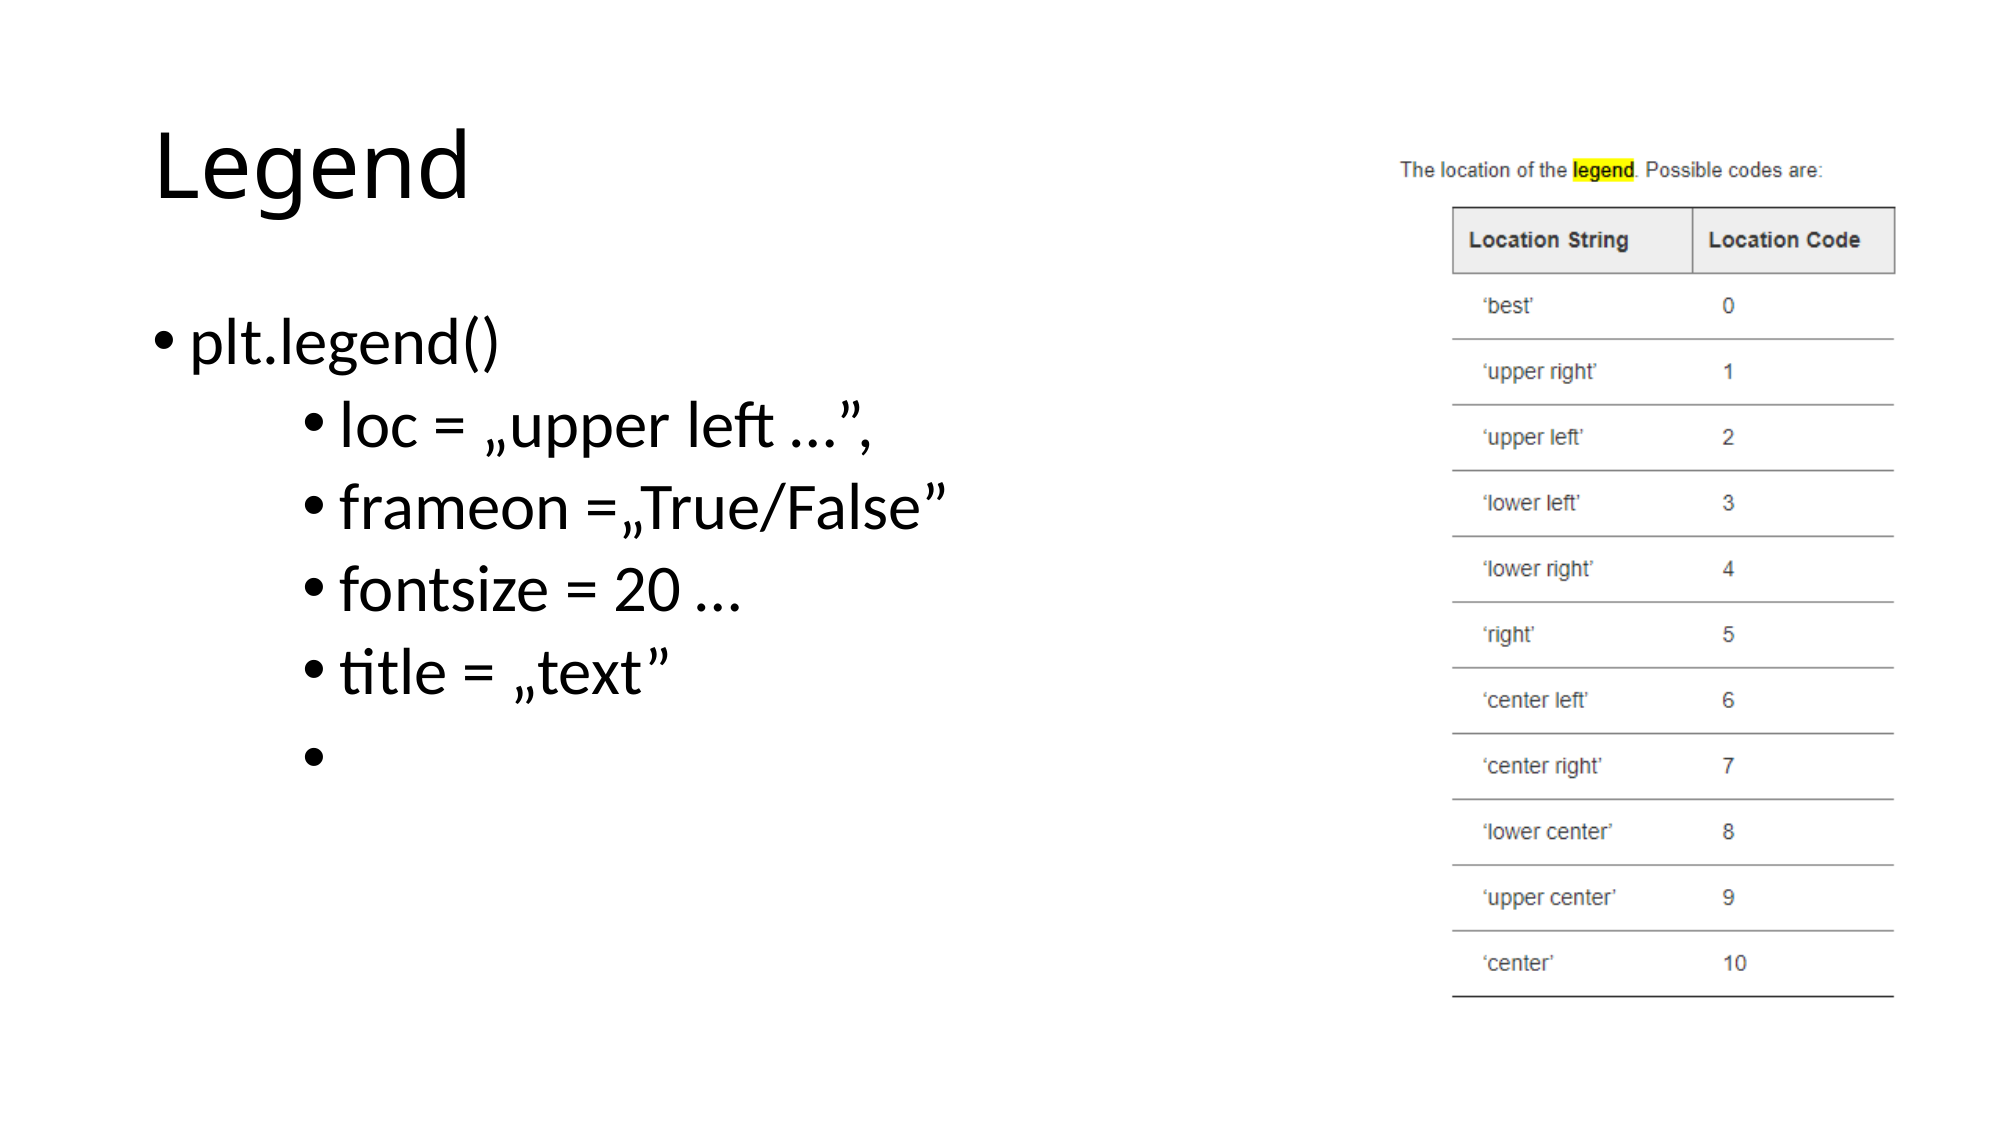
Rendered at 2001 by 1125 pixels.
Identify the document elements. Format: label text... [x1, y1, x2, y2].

picture [1382, 147, 1913, 1007]
list plt.legend() loc = „upper left …”, frameon =„True/False” fontsize = 20 … title = „text” [137, 299, 1863, 1014]
title Legend [137, 59, 1863, 278]
